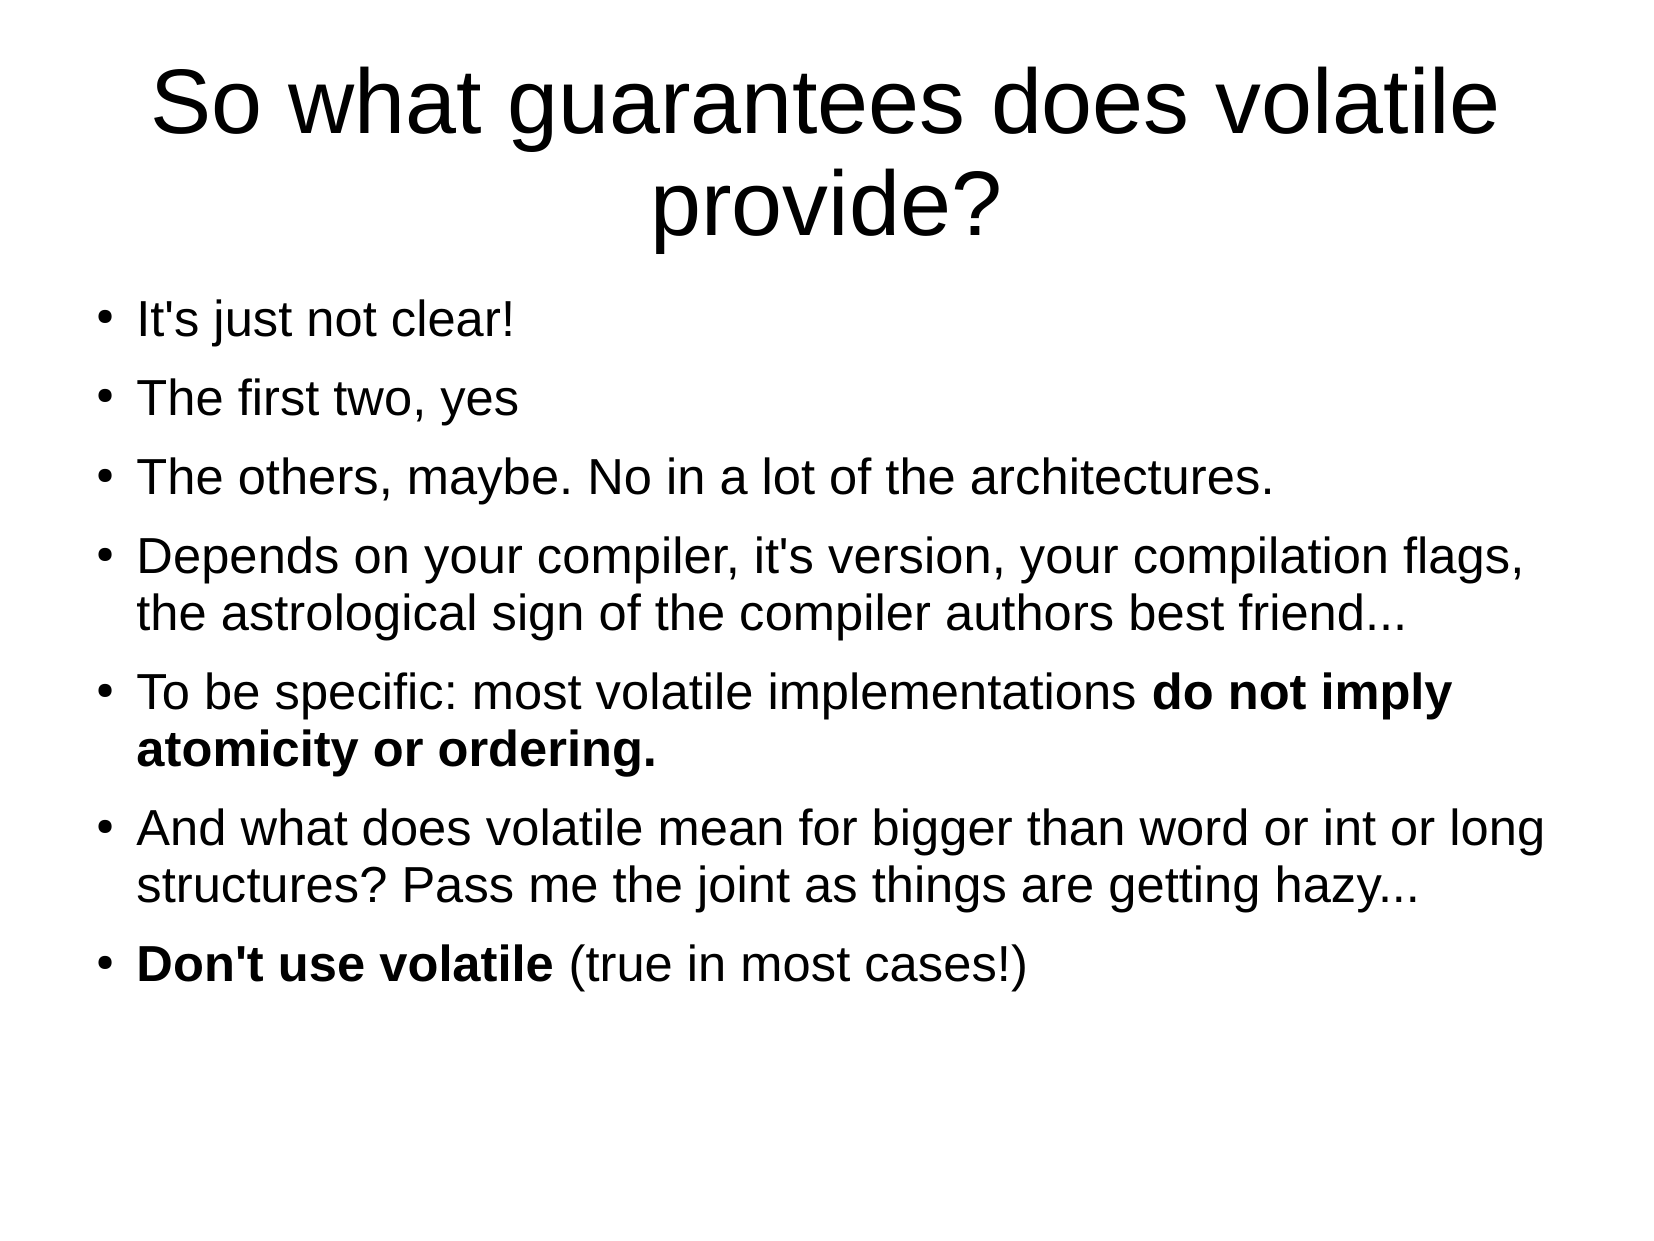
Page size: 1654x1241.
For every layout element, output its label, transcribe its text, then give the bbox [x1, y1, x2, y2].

title So what guarantees does volatile provide? [82, 49, 1571, 257]
list It's just not clear! The first two, yes The others, maybe. No in a lot of the architectures. Depends on your compiler, it's version, your compilation flags, the astrological sign of the compiler authors best friend... To be specific: most volatile implementations do not imply atomicity or ordering. And what does volatile mean for bigger than word or int or long structures? Pass me the joint as things are getting hazy... Don't use volatile (true in most cases!) [82, 290, 1571, 1010]
